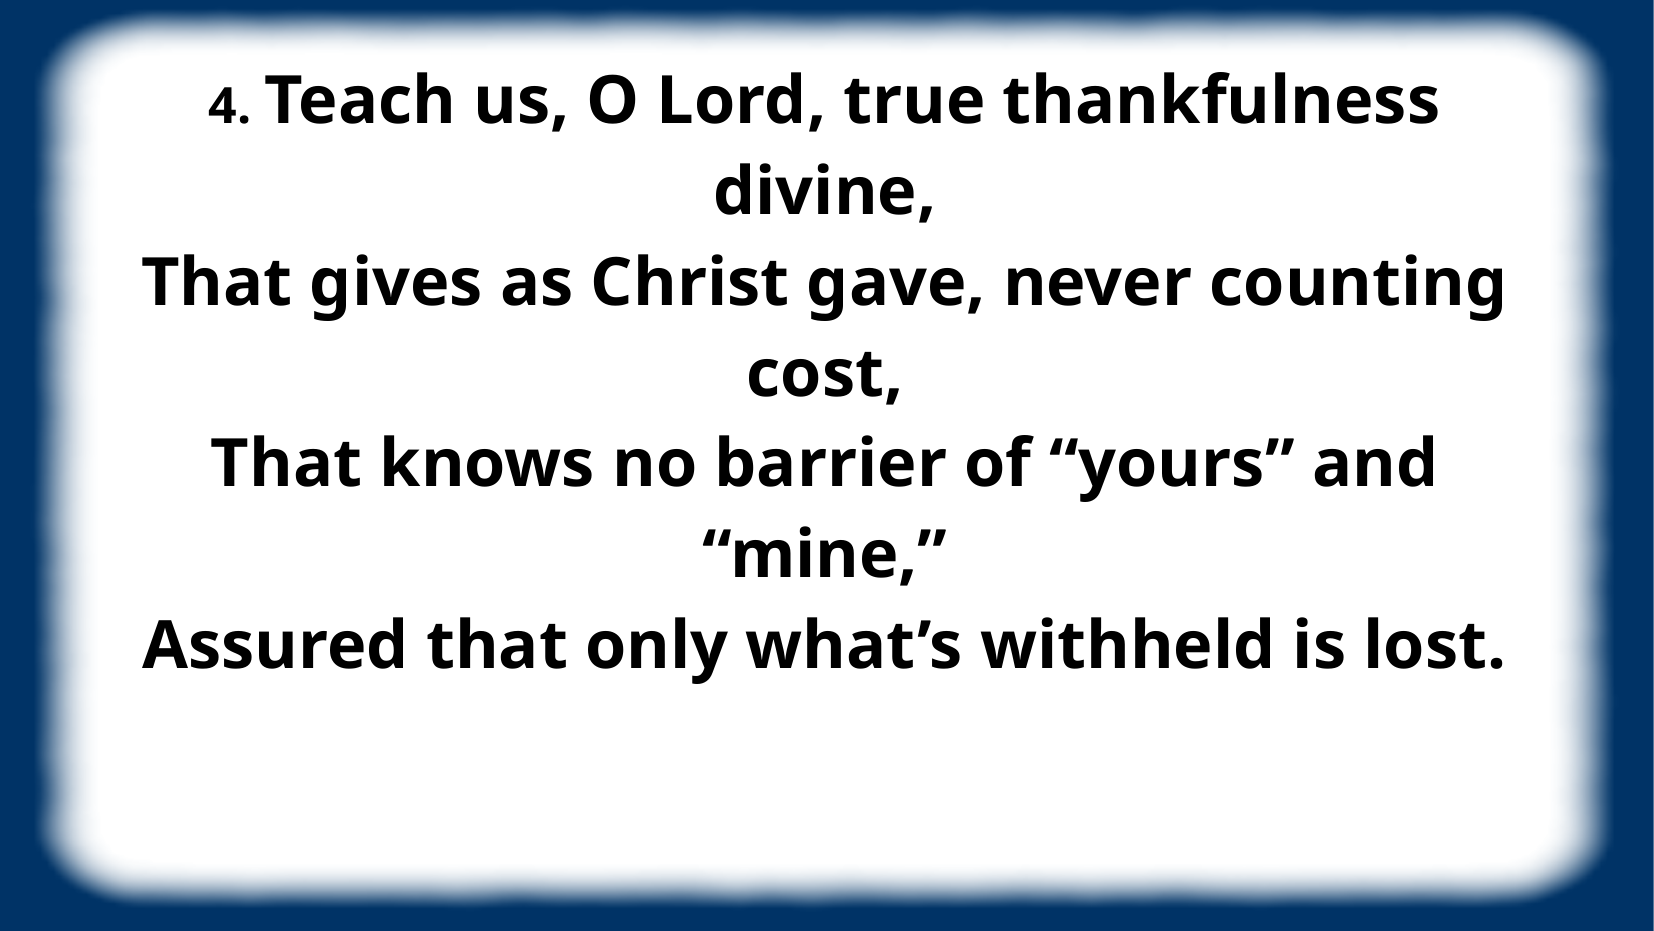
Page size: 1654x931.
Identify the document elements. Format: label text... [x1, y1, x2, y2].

text_box 4. Teach us, O Lord, true thankfulness divine, That gives as Christ gave, never counting cost, That knows no barrier of “yours” and “mine,” Assured that only what’s withheld is lost. [75, 45, 1576, 415]
picture [0, 0, 1654, 931]
